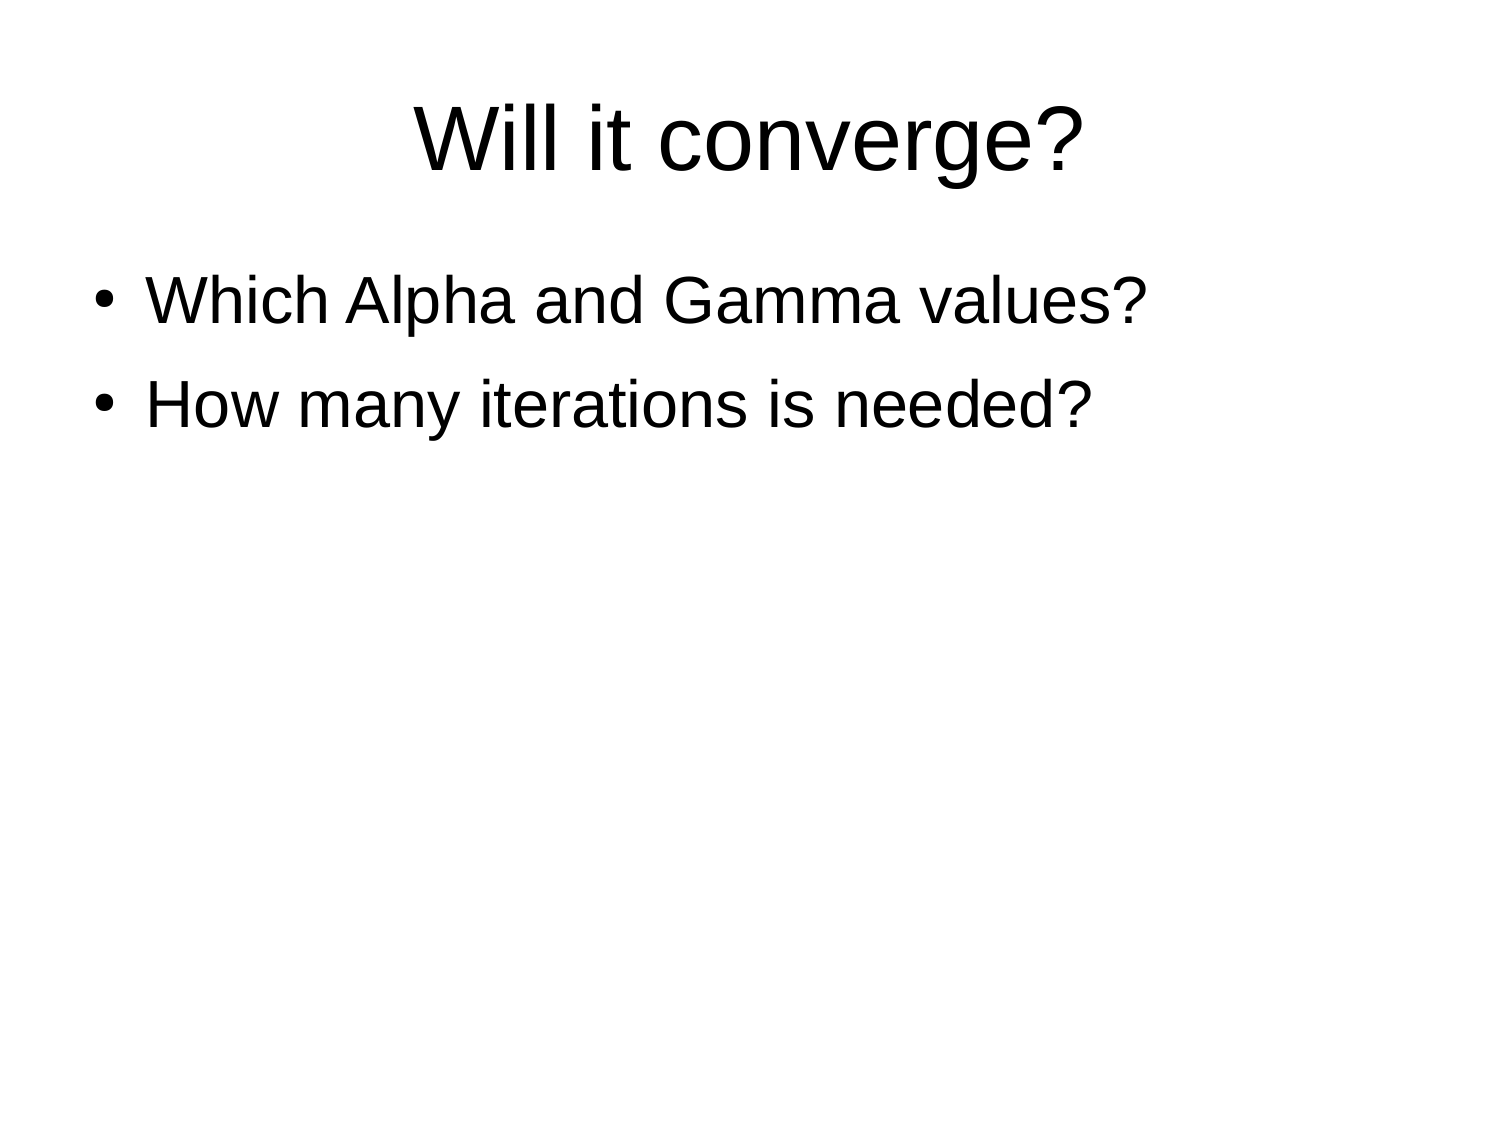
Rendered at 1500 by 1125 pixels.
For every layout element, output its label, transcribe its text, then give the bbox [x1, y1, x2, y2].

title Will it converge? [75, 45, 1426, 233]
list Which Alpha and Gamma values? How many iterations is needed? [75, 263, 1418, 618]
